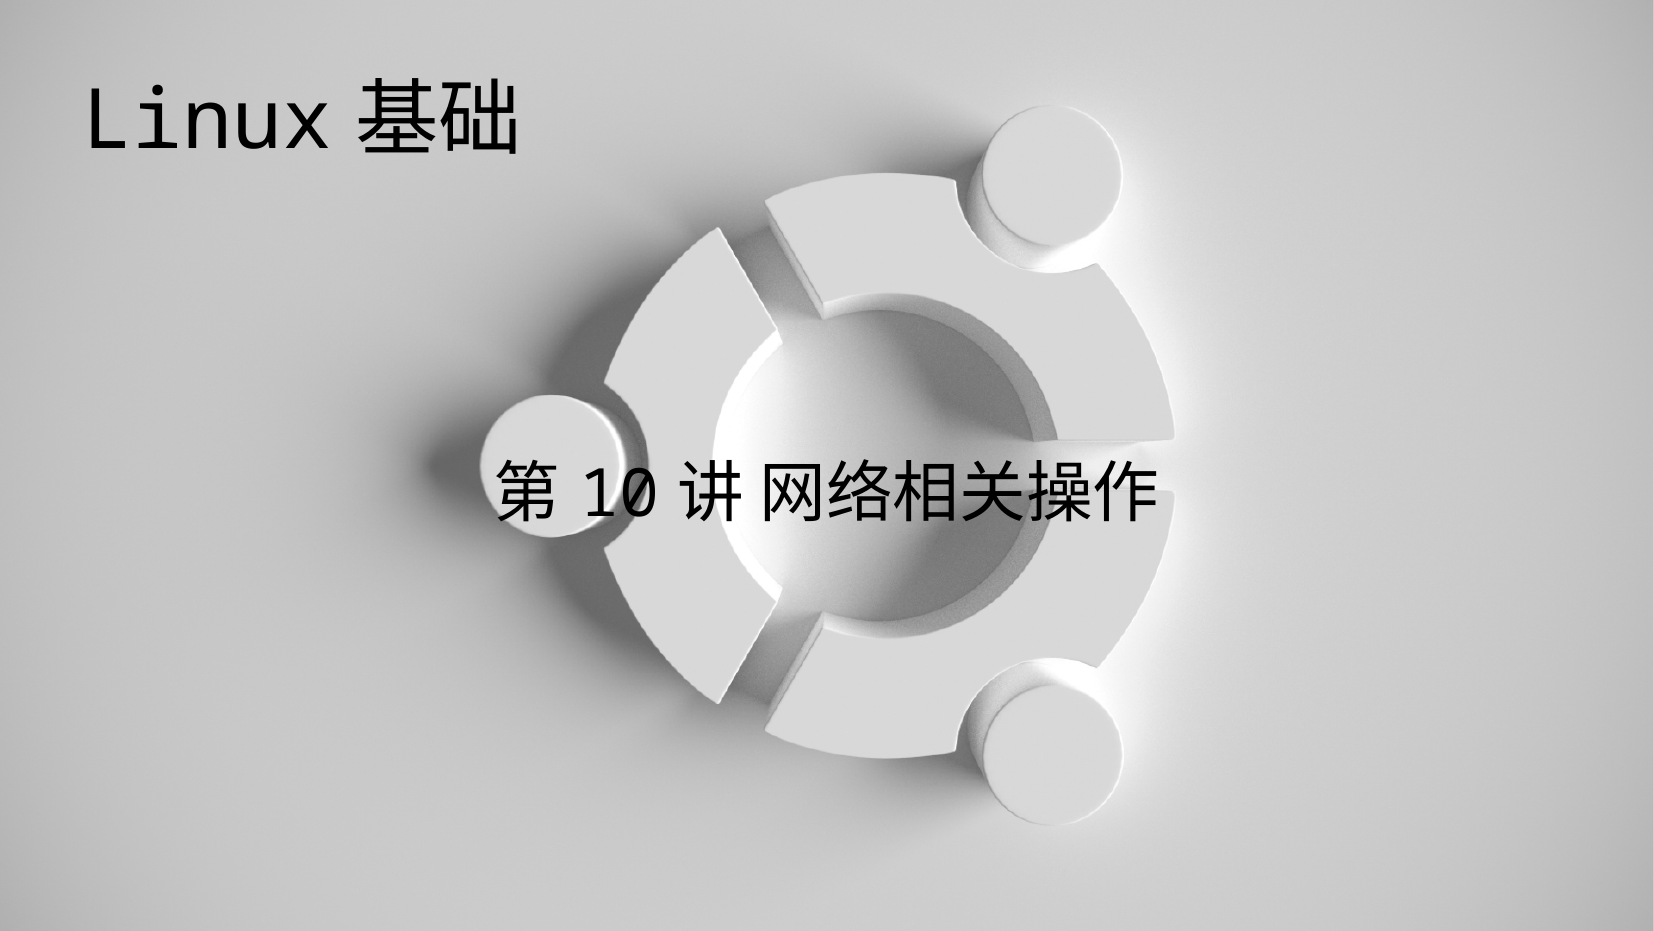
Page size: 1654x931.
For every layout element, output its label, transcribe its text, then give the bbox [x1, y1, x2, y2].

subtitle 第10讲 网络相关操作 [82, 217, 1571, 758]
title Linux基础 [82, 37, 1571, 189]
picture [0, 0, 1654, 931]
